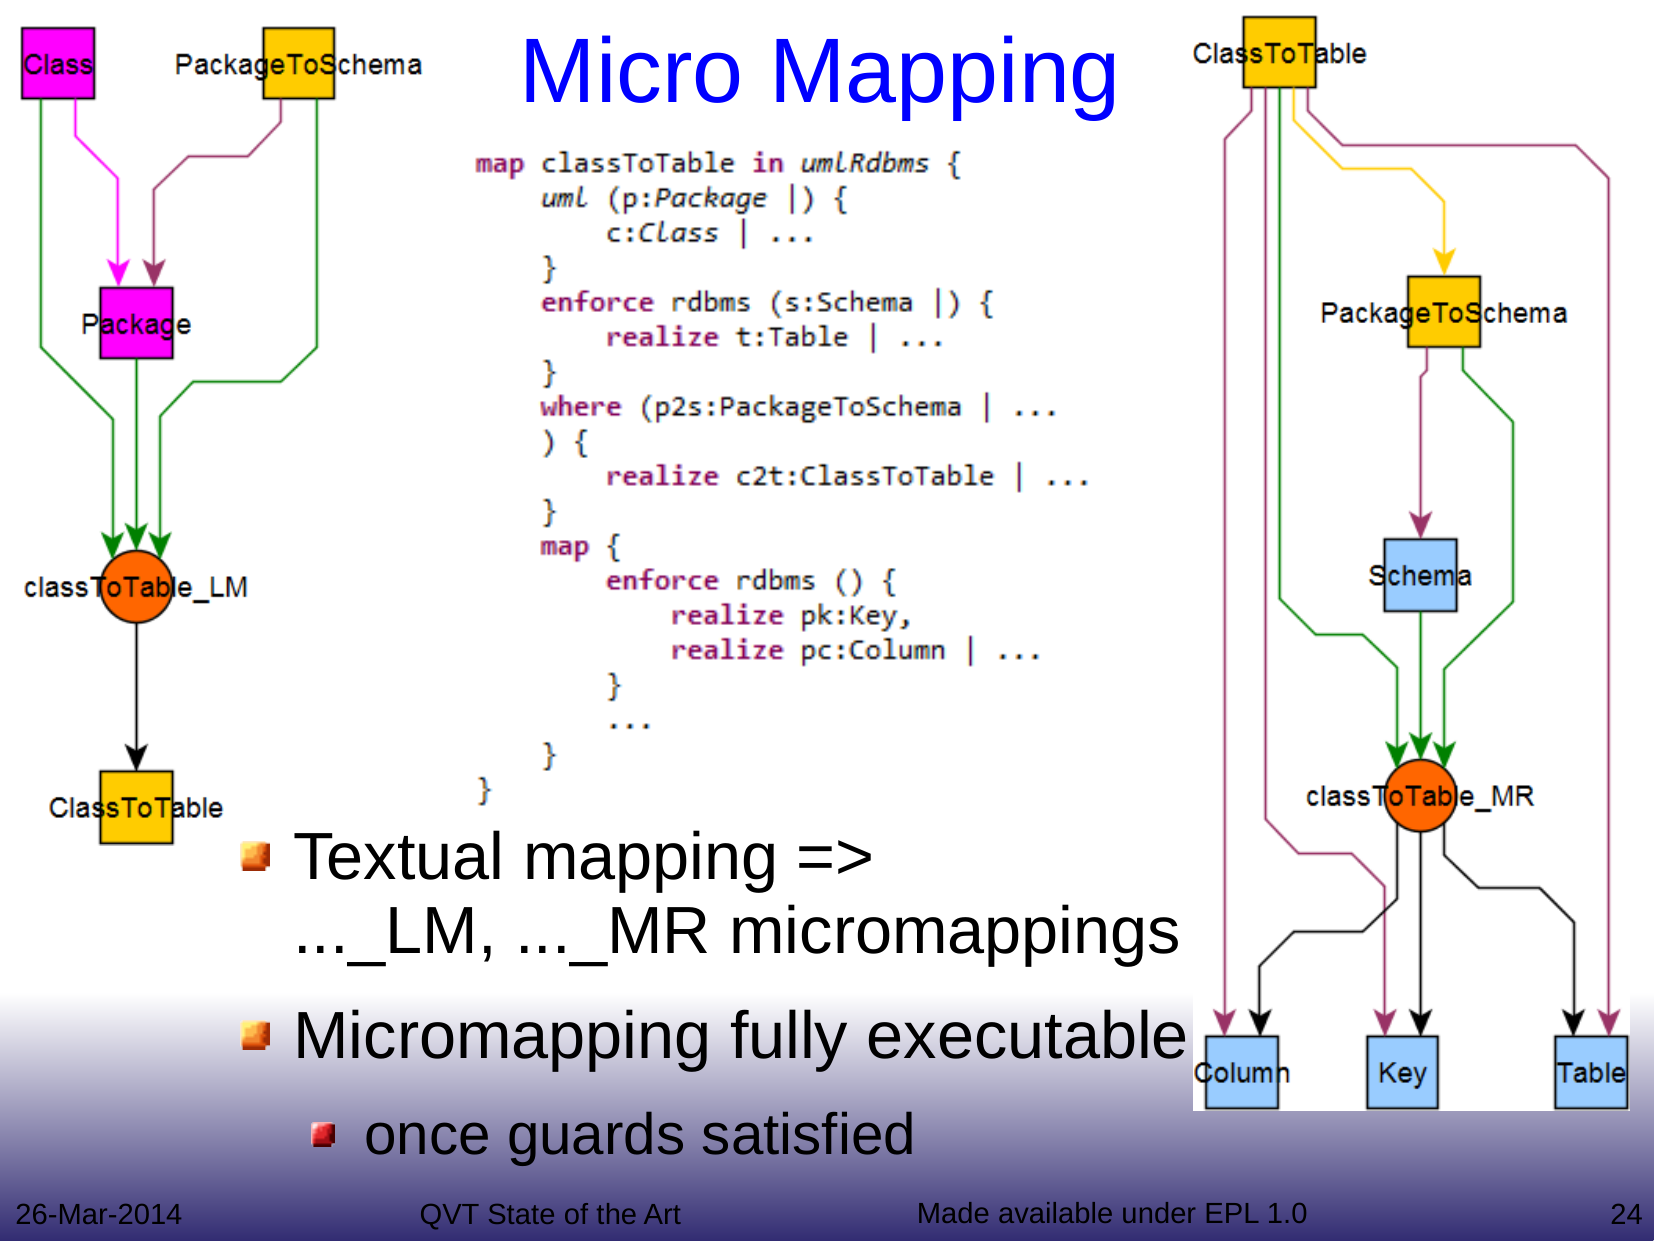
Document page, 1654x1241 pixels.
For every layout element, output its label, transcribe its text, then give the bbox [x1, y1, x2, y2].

picture [472, 145, 1109, 822]
list Textual mapping => ..._LM, ..._MR micromappings Micromapping fully executable once guards satisfied [222, 818, 1234, 1167]
picture [20, 26, 423, 846]
picture [1193, 15, 1630, 1111]
title Micro Mapping [76, 19, 1193, 122]
